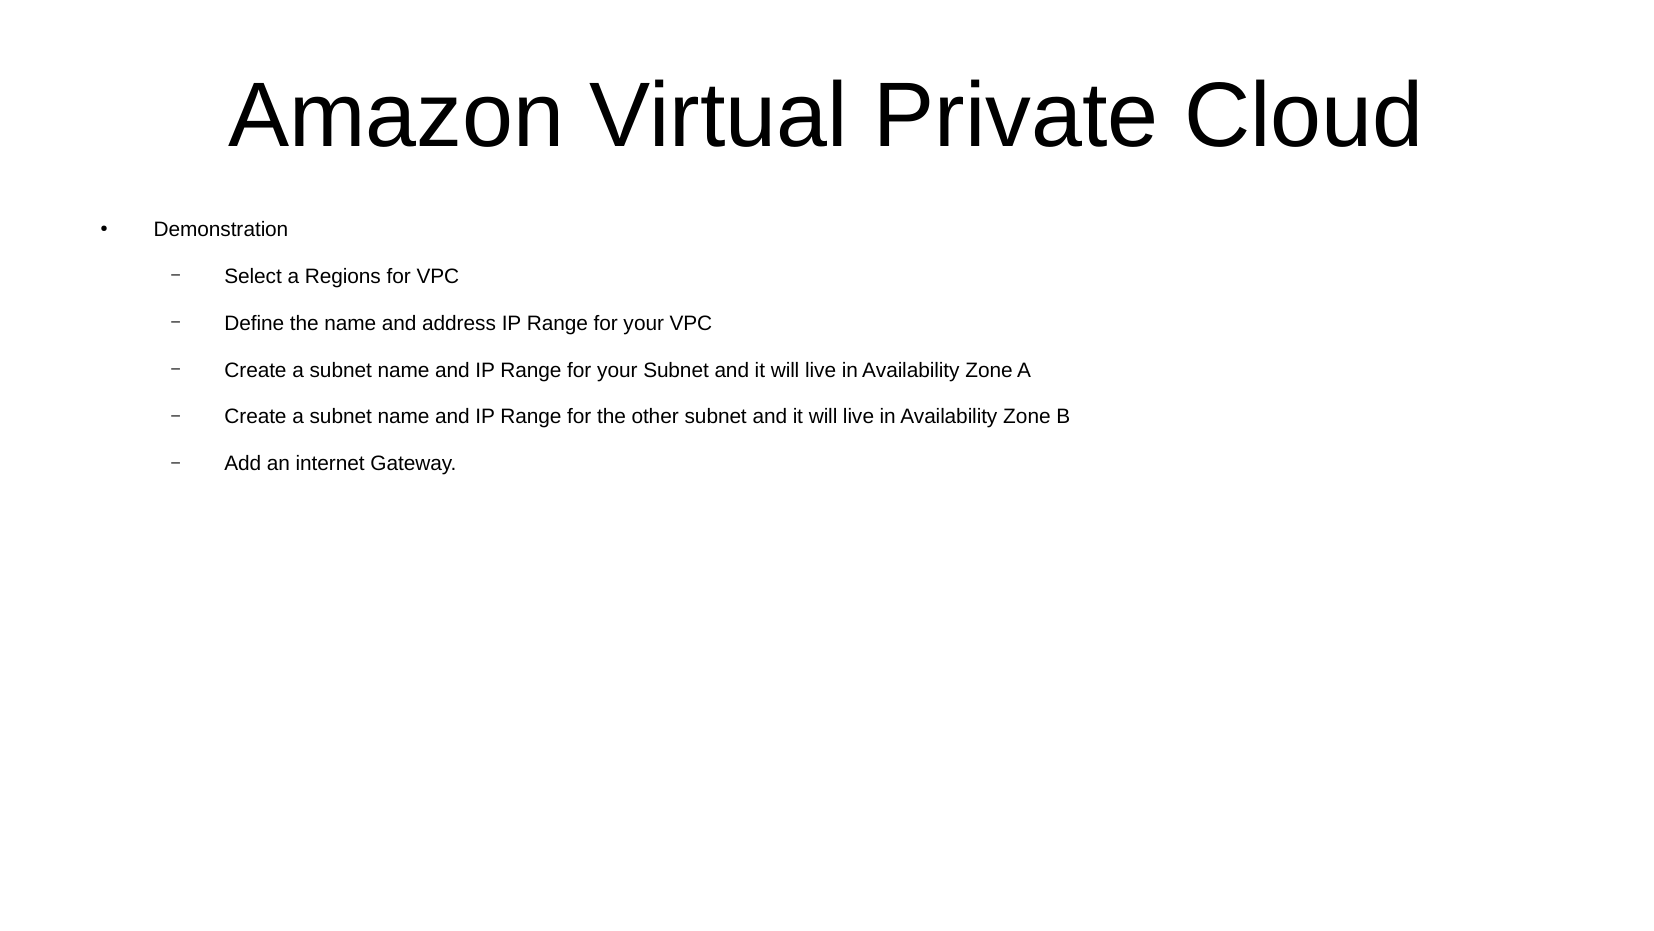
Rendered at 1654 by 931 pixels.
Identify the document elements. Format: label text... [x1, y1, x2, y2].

list Demonstration Select a Regions for VPC Define the name and address IP Range for your VPC Create a subnet name and IP Range for your Subnet and it will live in Availability Zone A Create a subnet name and IP Range for the other subnet and it will live in Availability Zone B Add an internet Gateway. [82, 217, 1621, 901]
title Amazon Virtual Private Cloud [82, 37, 1571, 193]
